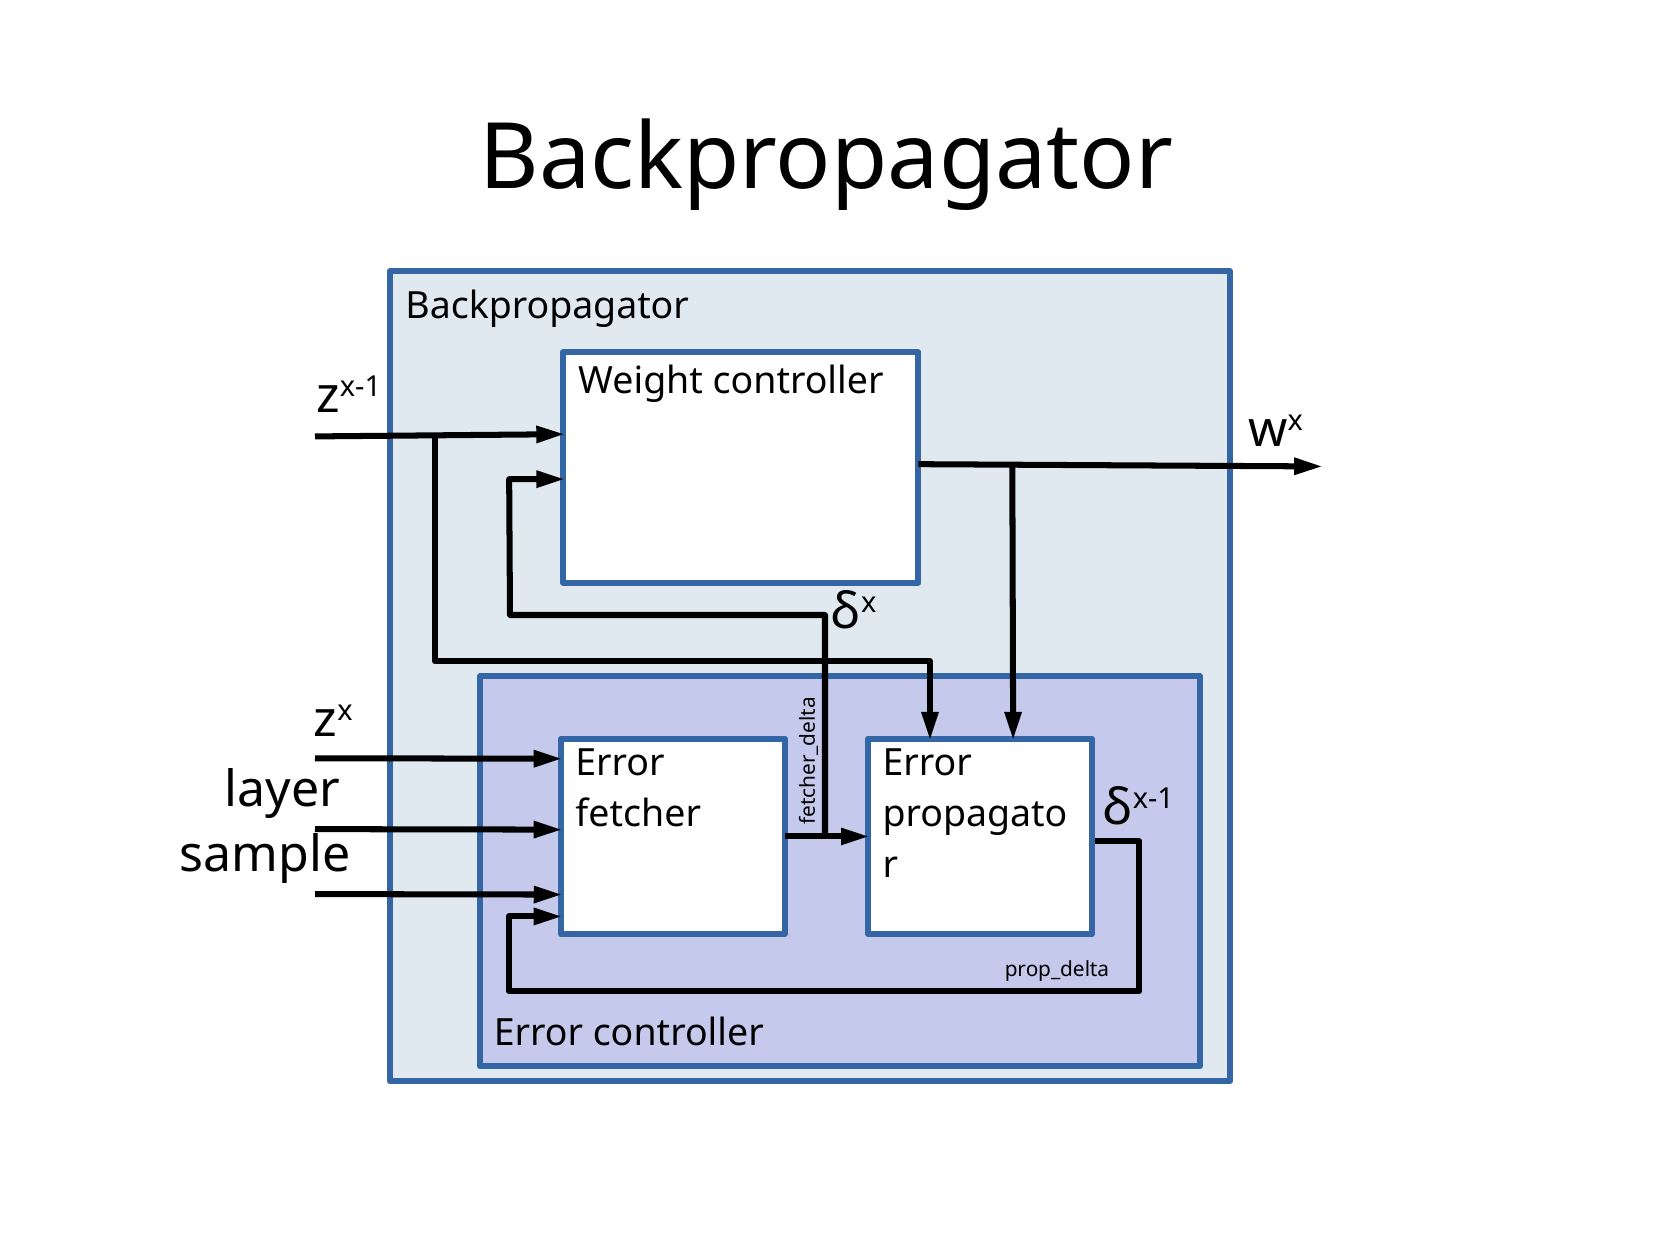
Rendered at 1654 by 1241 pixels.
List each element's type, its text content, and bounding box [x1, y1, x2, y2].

text_box zx [298, 675, 374, 745]
text_box layer [210, 745, 374, 810]
text_box [390, 349, 563, 433]
text_box sample [165, 810, 374, 973]
text_box δx-1 [1029, 763, 1189, 926]
text_box [390, 439, 1231, 1082]
text_box [438, 435, 785, 658]
text_box prop_delta [990, 946, 1126, 993]
text_box wx [1233, 385, 1322, 466]
text_box Error fetcher [560, 728, 771, 738]
title Backpropagator [82, 49, 1571, 257]
text_box Error controller [479, 997, 888, 1147]
text_box wx [1299, 467, 1322, 475]
text_box δx [806, 567, 891, 657]
text_box Error propagator [867, 728, 1093, 910]
text_box Backpropagator [390, 271, 1052, 349]
text_box fetcher_delta [785, 604, 862, 840]
text_box wx [1233, 469, 1294, 475]
text_box zx-1 [301, 351, 408, 441]
text_box [513, 468, 1010, 728]
text_box Weight controller [563, 349, 972, 495]
text_box [972, 271, 1231, 462]
